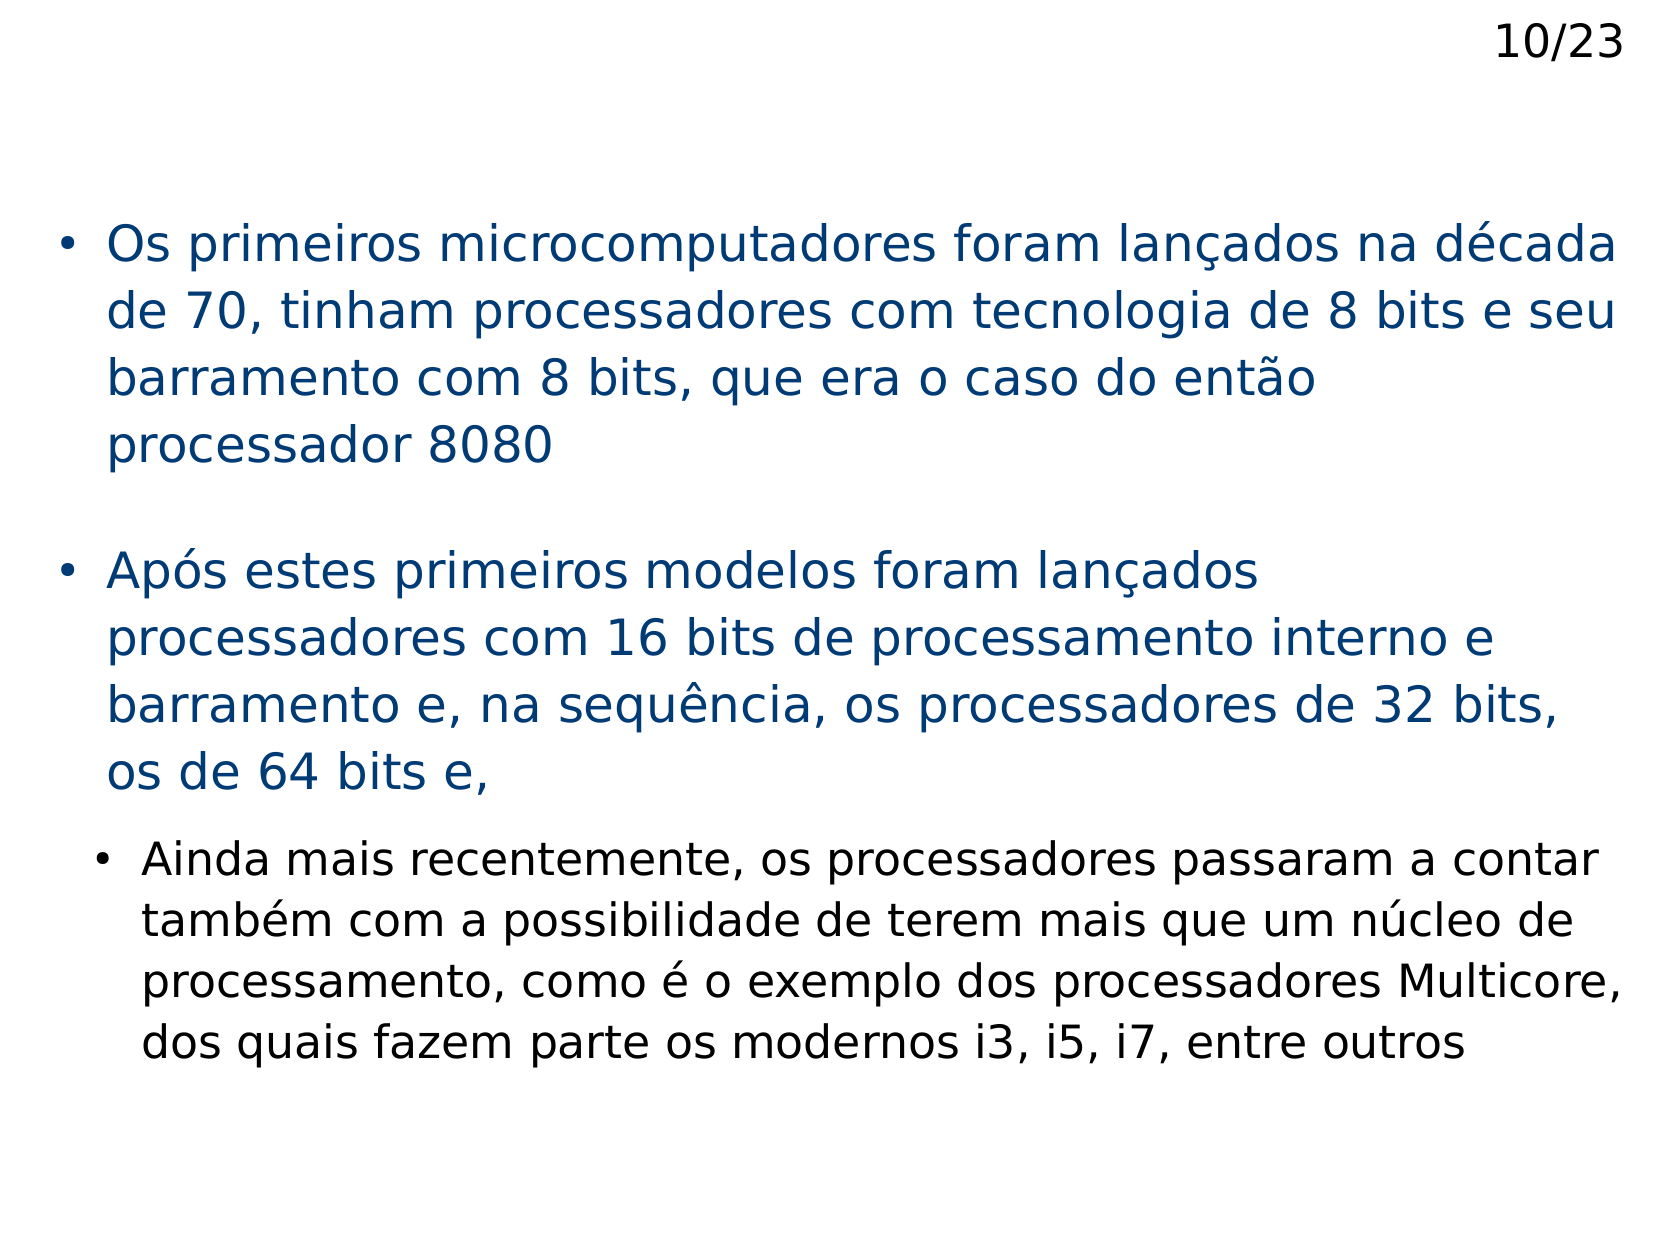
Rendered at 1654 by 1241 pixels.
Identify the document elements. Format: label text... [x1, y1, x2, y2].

list Os primeiros microcomputadores foram lançados na década de 70, tinham processadores com tecnologia de 8 bits e seu barramento com 8 bits, que era o caso do então processador 8080 Após estes primeiros modelos foram lançados processadores com 16 bits de processamento interno e barramento e, na sequência, os processadores de 32 bits, os de 64 bits e, Ainda mais recentemente, os processadores passaram a contar também com a possibilidade de terem mais que um núcleo de processamento, como é o exemplo dos processadores Multicore, dos quais fazem parte os modernos i3, i5, i7, entre outros [59, 206, 1625, 1211]
